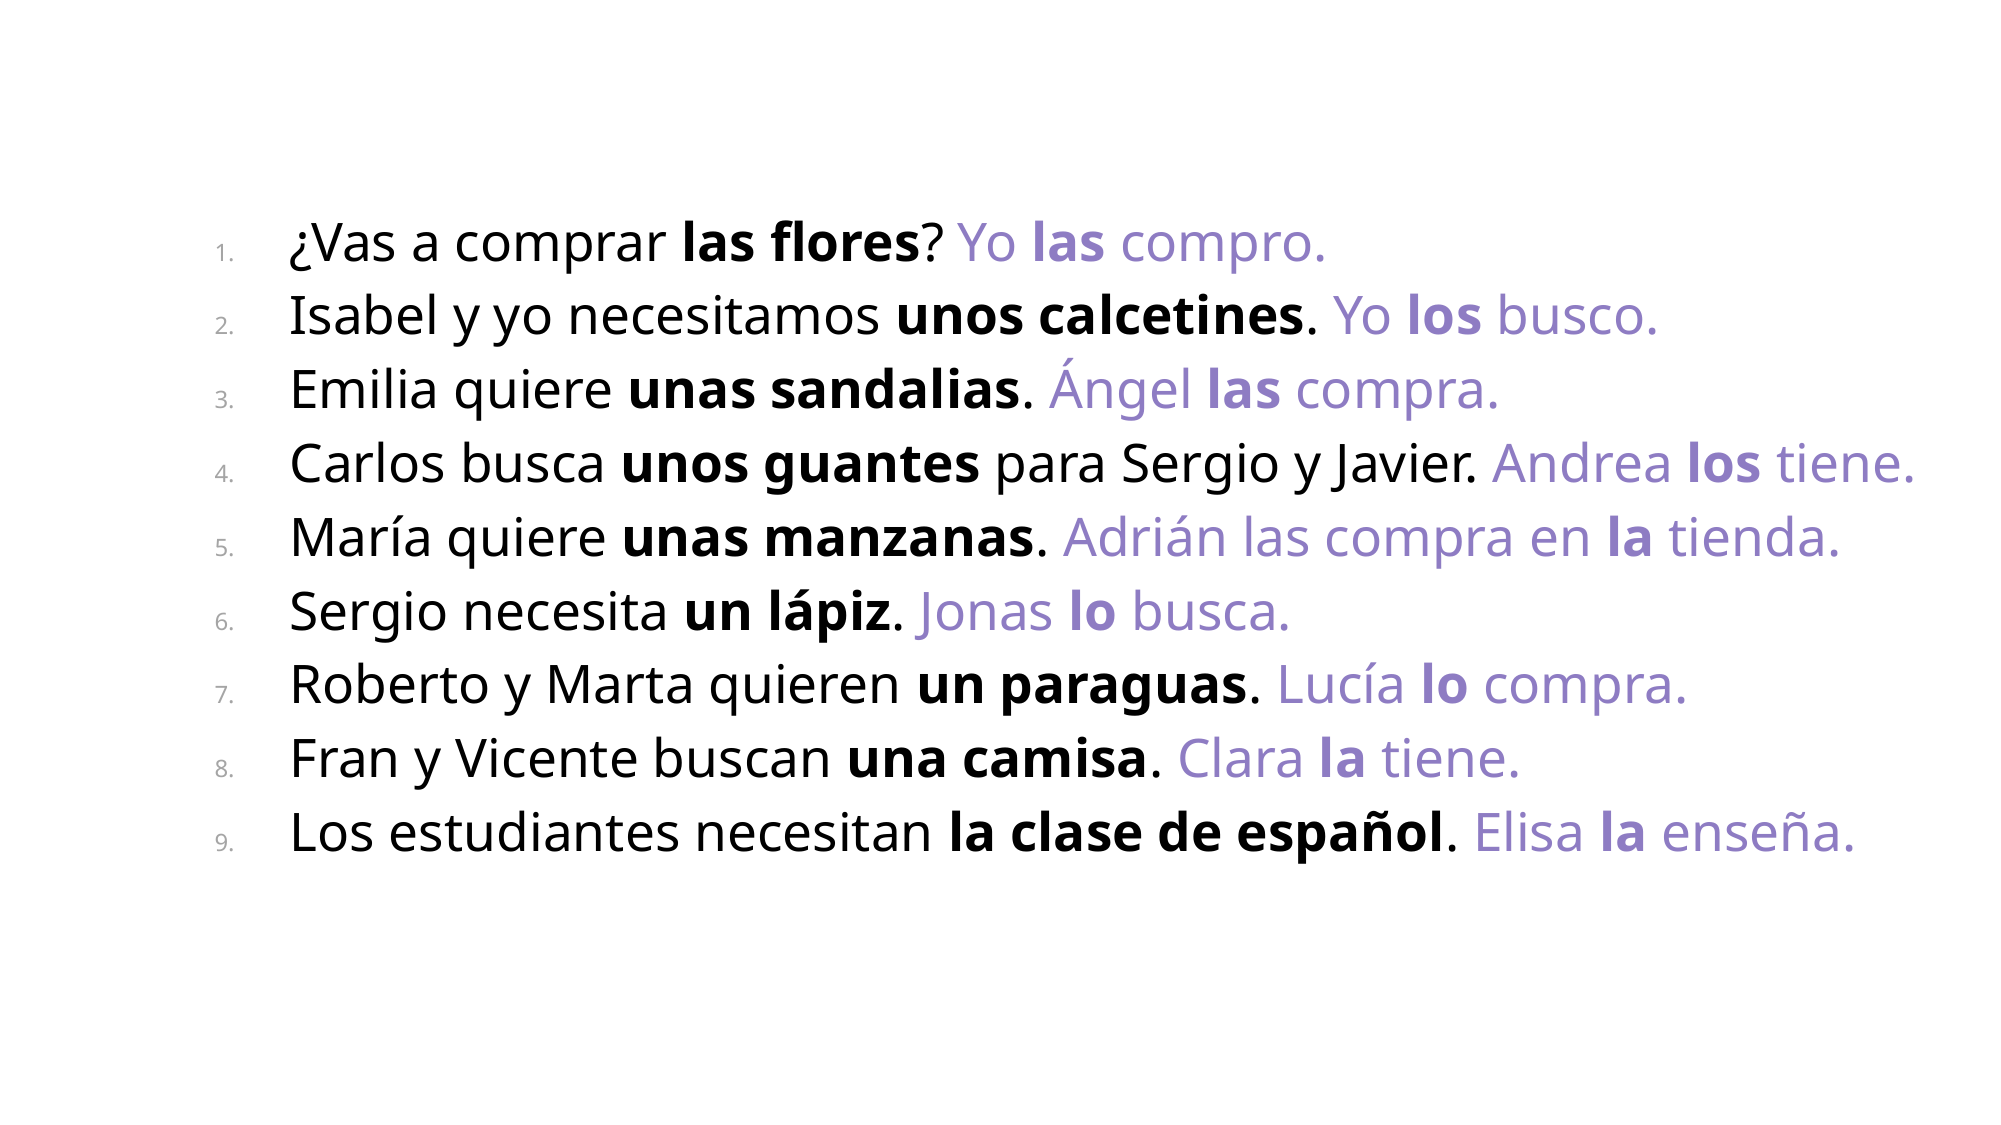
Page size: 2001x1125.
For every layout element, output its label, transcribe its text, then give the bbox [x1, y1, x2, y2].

text_box ¿Vas a comprar las flores? Yo las compro. Isabel y yo necesitamos unos calcetines. Yo los busco. Emilia quiere unas sandalias. Ángel las compra. Carlos busca unos guantes para Sergio y Javier. Andrea los tiene. María quiere unas manzanas. Adrián las compra en la tienda. Sergio necesita un lápiz. Jonas lo busca. Roberto y Marta quieren un paraguas. Lucía lo compra. Fran y Vicente buscan una camisa. Clara la tiene. Los estudiantes necesitan la clase de español. Elisa la enseña. [207, 217, 2000, 934]
